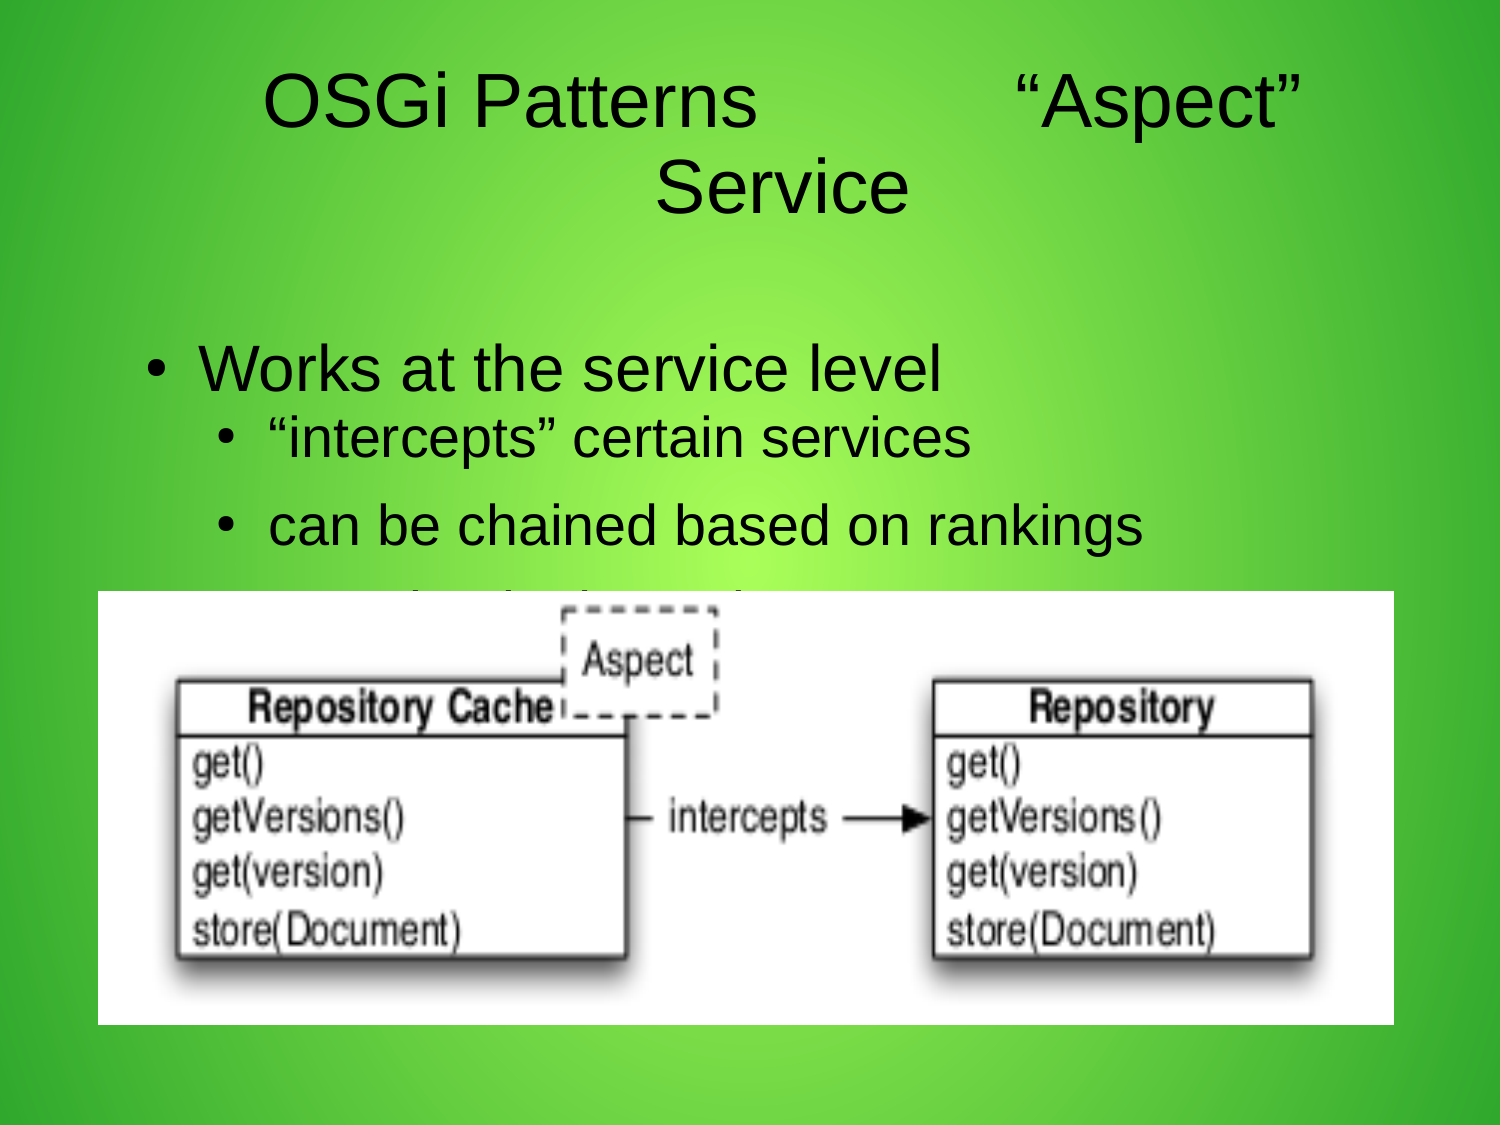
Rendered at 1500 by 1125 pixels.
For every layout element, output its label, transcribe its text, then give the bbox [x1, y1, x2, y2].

picture [98, 591, 1394, 1025]
title OSGi Patterns “Aspect” Service [112, 42, 1454, 246]
list Works at the service level “intercepts” certain services can be chained based on rankings completely dynamic [112, 324, 1388, 591]
